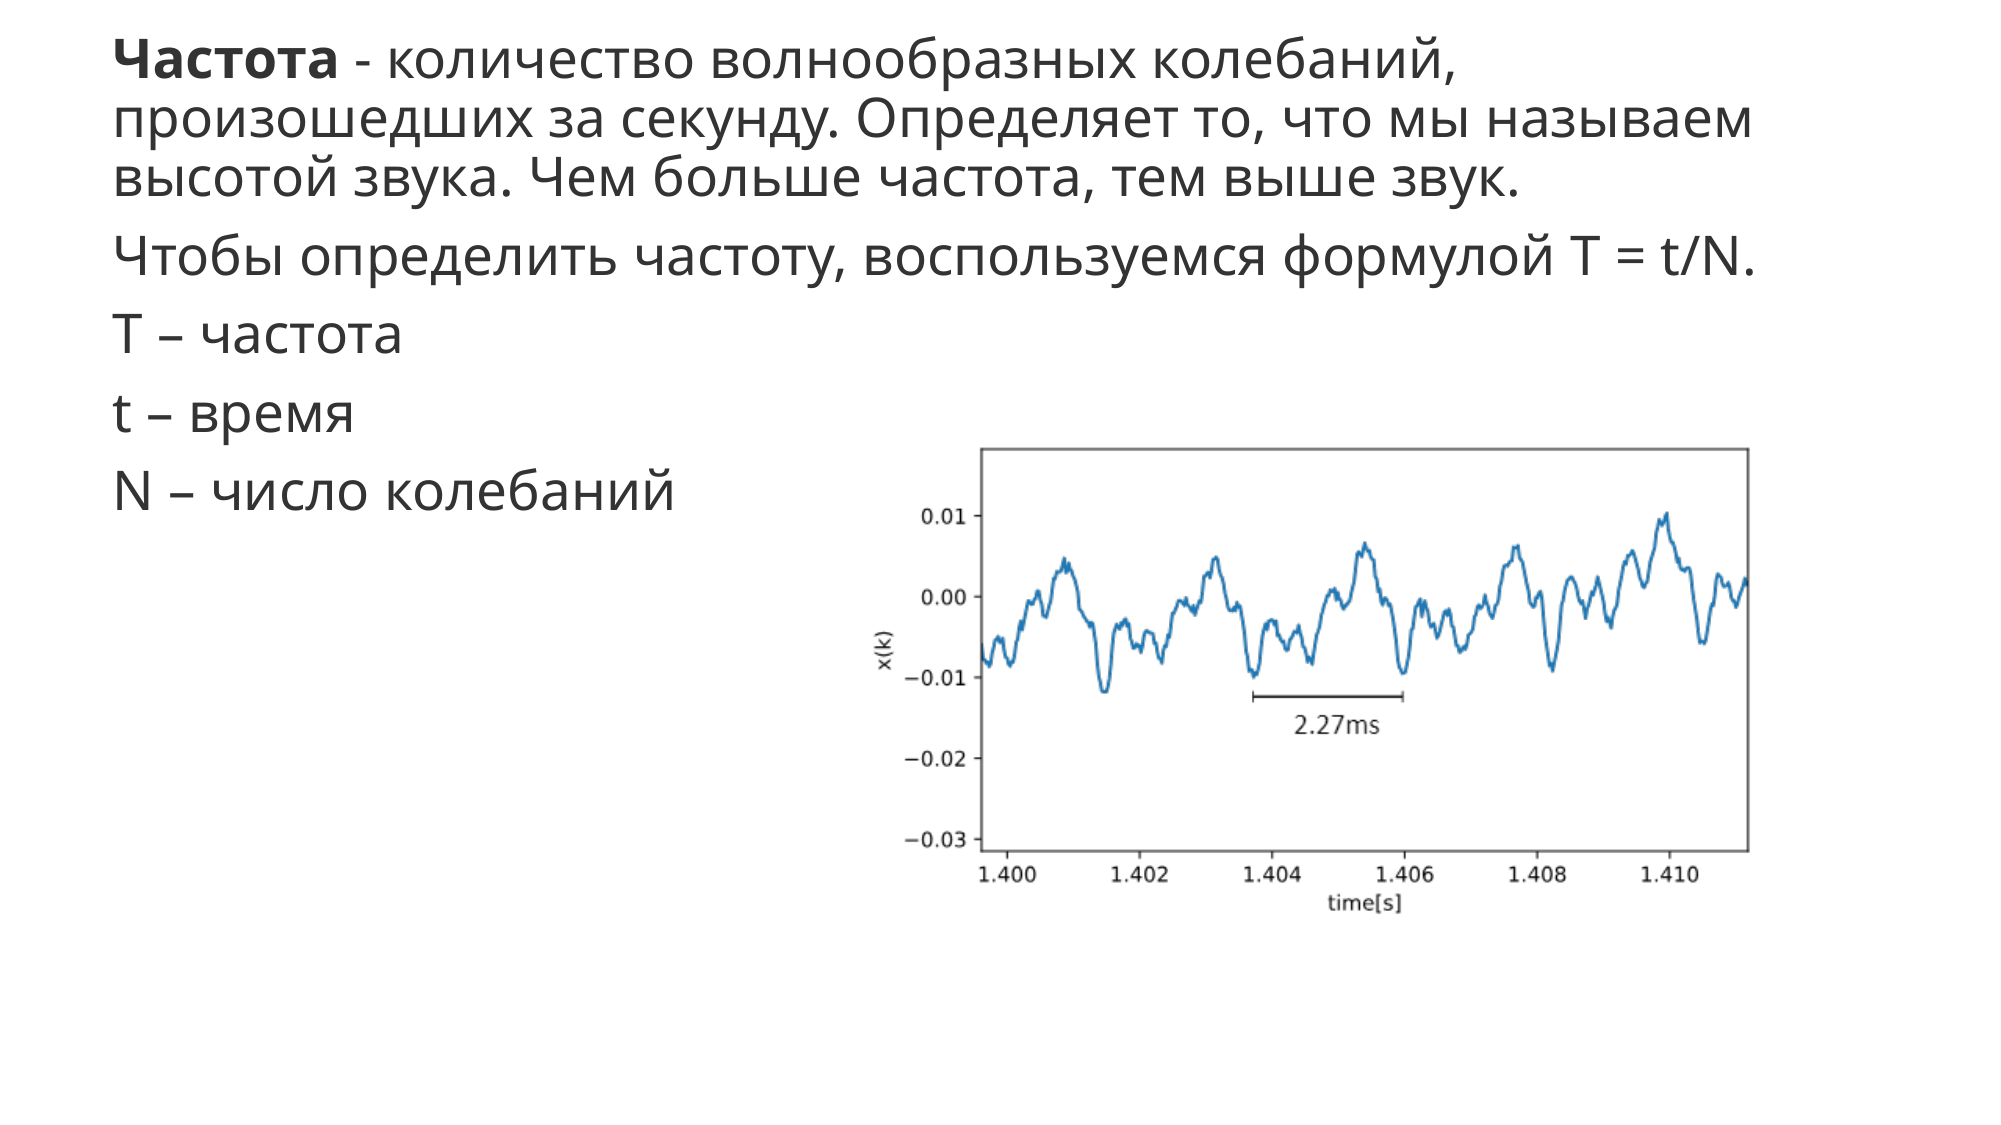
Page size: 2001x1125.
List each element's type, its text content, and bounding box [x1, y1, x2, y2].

picture [863, 437, 1761, 925]
list Частота - количество волнообразных колебаний, произошедших за секунду. Определяет то, что мы называем высотой звука. Чем больше частота, тем выше звук. Чтобы определить частоту, воспользуемся формулой T = t/N. T – частота t – время N – число колебаний [97, 24, 1823, 613]
